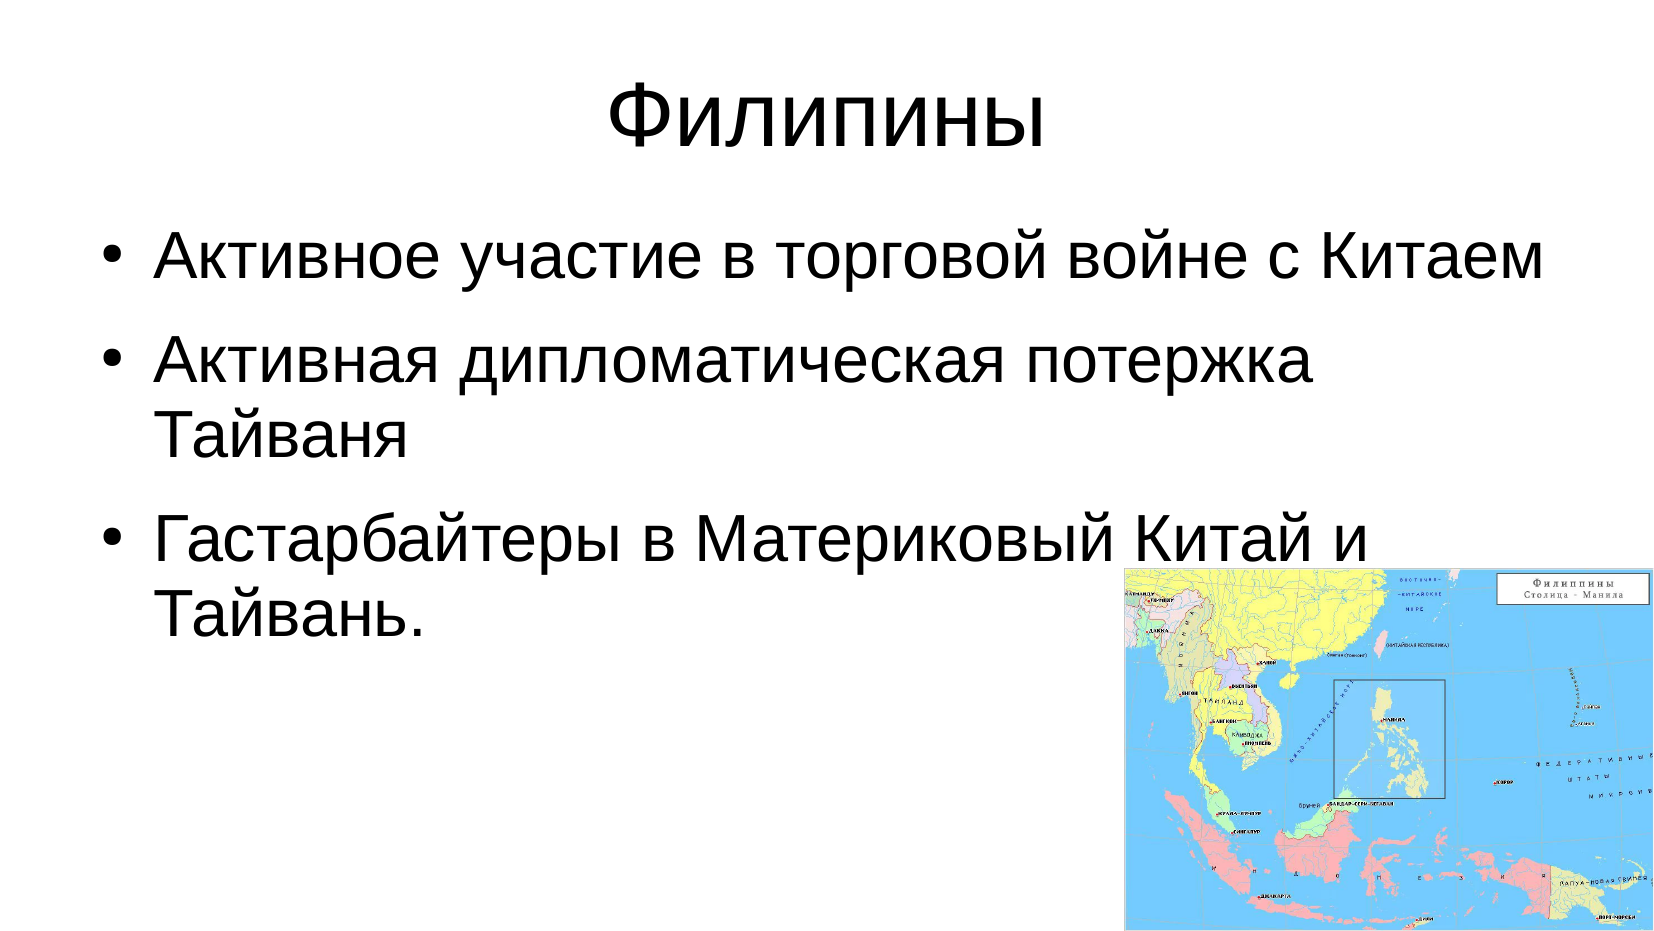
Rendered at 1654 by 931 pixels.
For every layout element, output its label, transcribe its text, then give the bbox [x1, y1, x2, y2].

list Активное участие в торговой войне с Китаем Активная дипломатическая потержка Тайваня Гастарбайтеры в Материковый Китай и Тайвань. [82, 217, 1571, 758]
picture [1124, 568, 1654, 931]
title Филипины [82, 37, 1571, 193]
